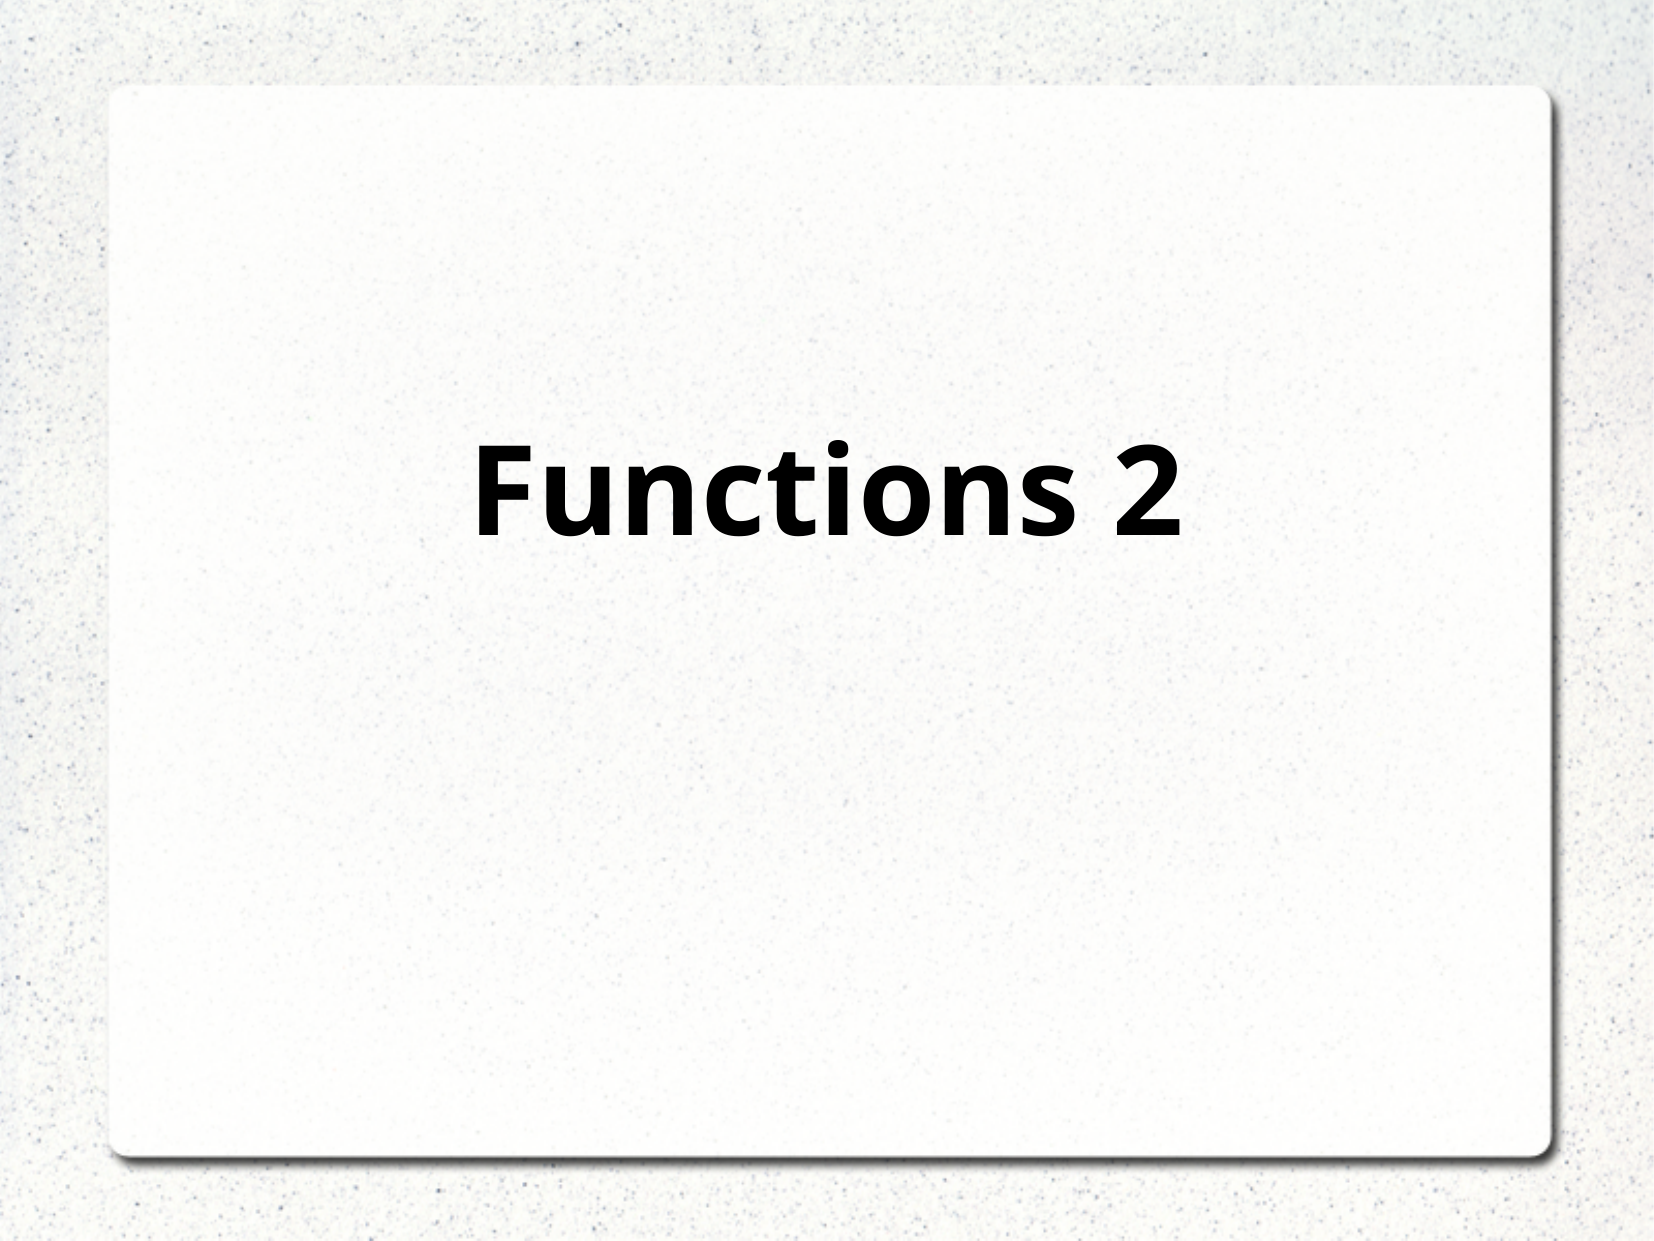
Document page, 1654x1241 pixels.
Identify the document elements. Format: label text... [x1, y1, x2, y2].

picture [0, 0, 1654, 1241]
title Functions 2 [118, 383, 1536, 591]
